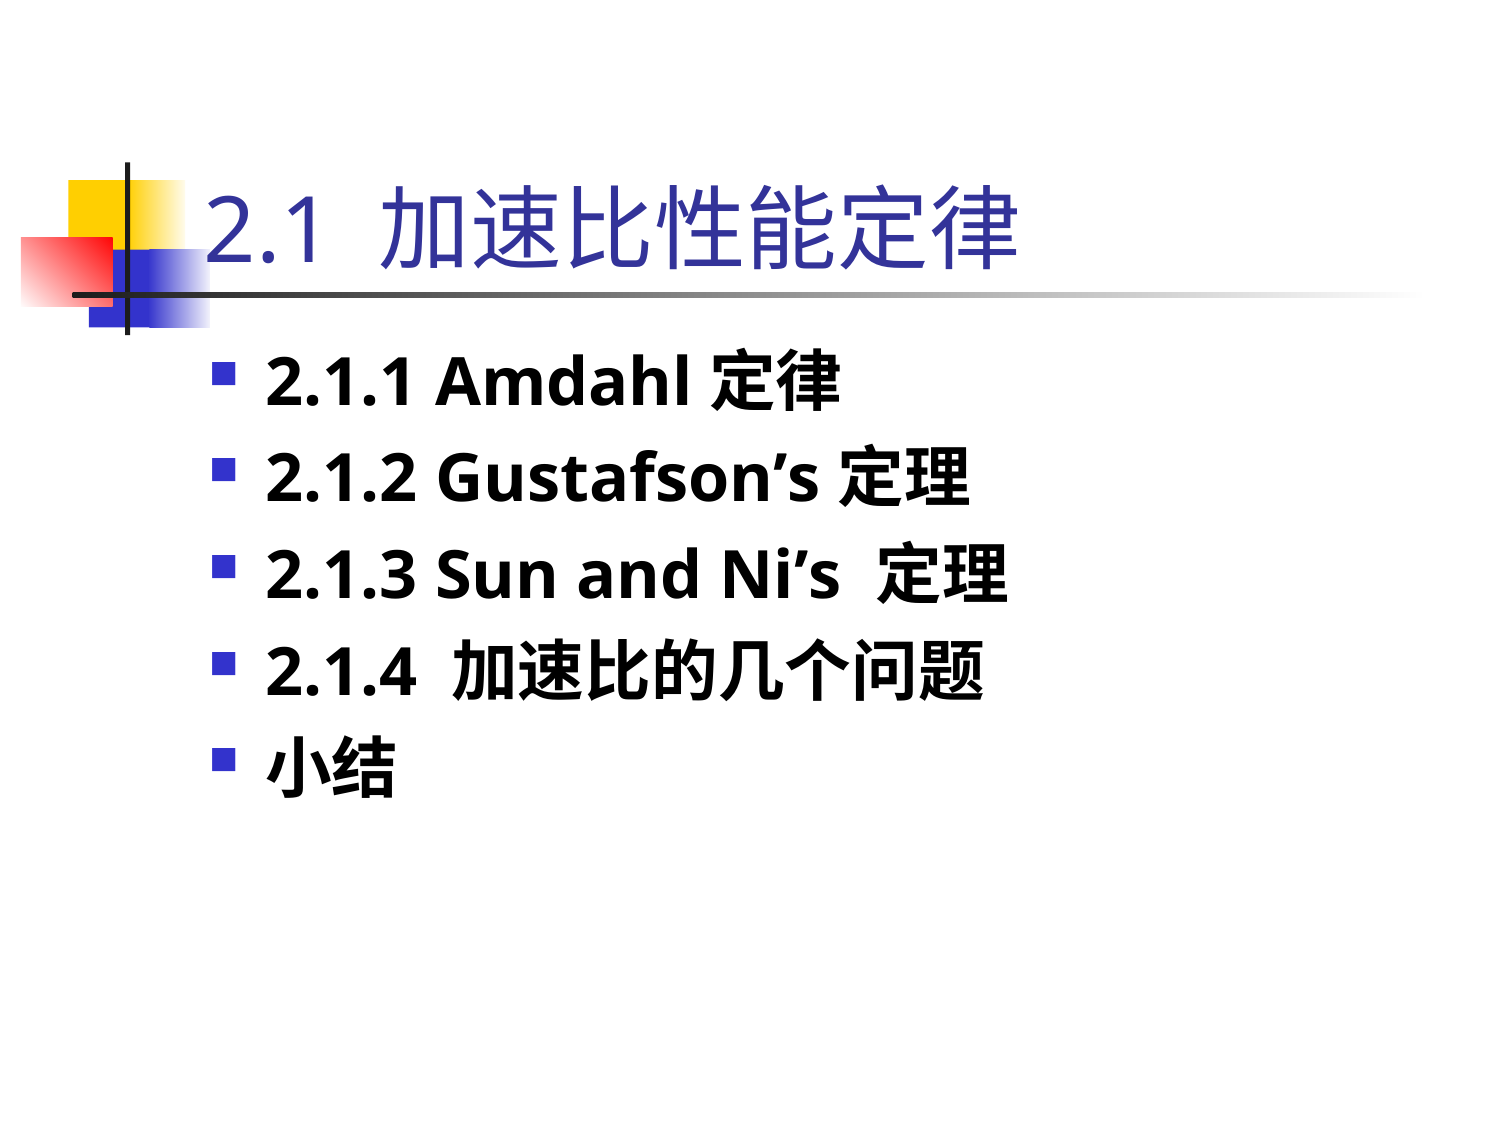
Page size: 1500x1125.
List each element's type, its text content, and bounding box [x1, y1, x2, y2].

title 2.1 加速比性能定律 [188, 101, 1468, 289]
list 2.1.1 Amdahl定律 2.1.2 Gustafson’s定理 2.1.3 Sun and Ni’s 定理 2.1.4 加速比的几个问题 小结 [193, 331, 1469, 1007]
